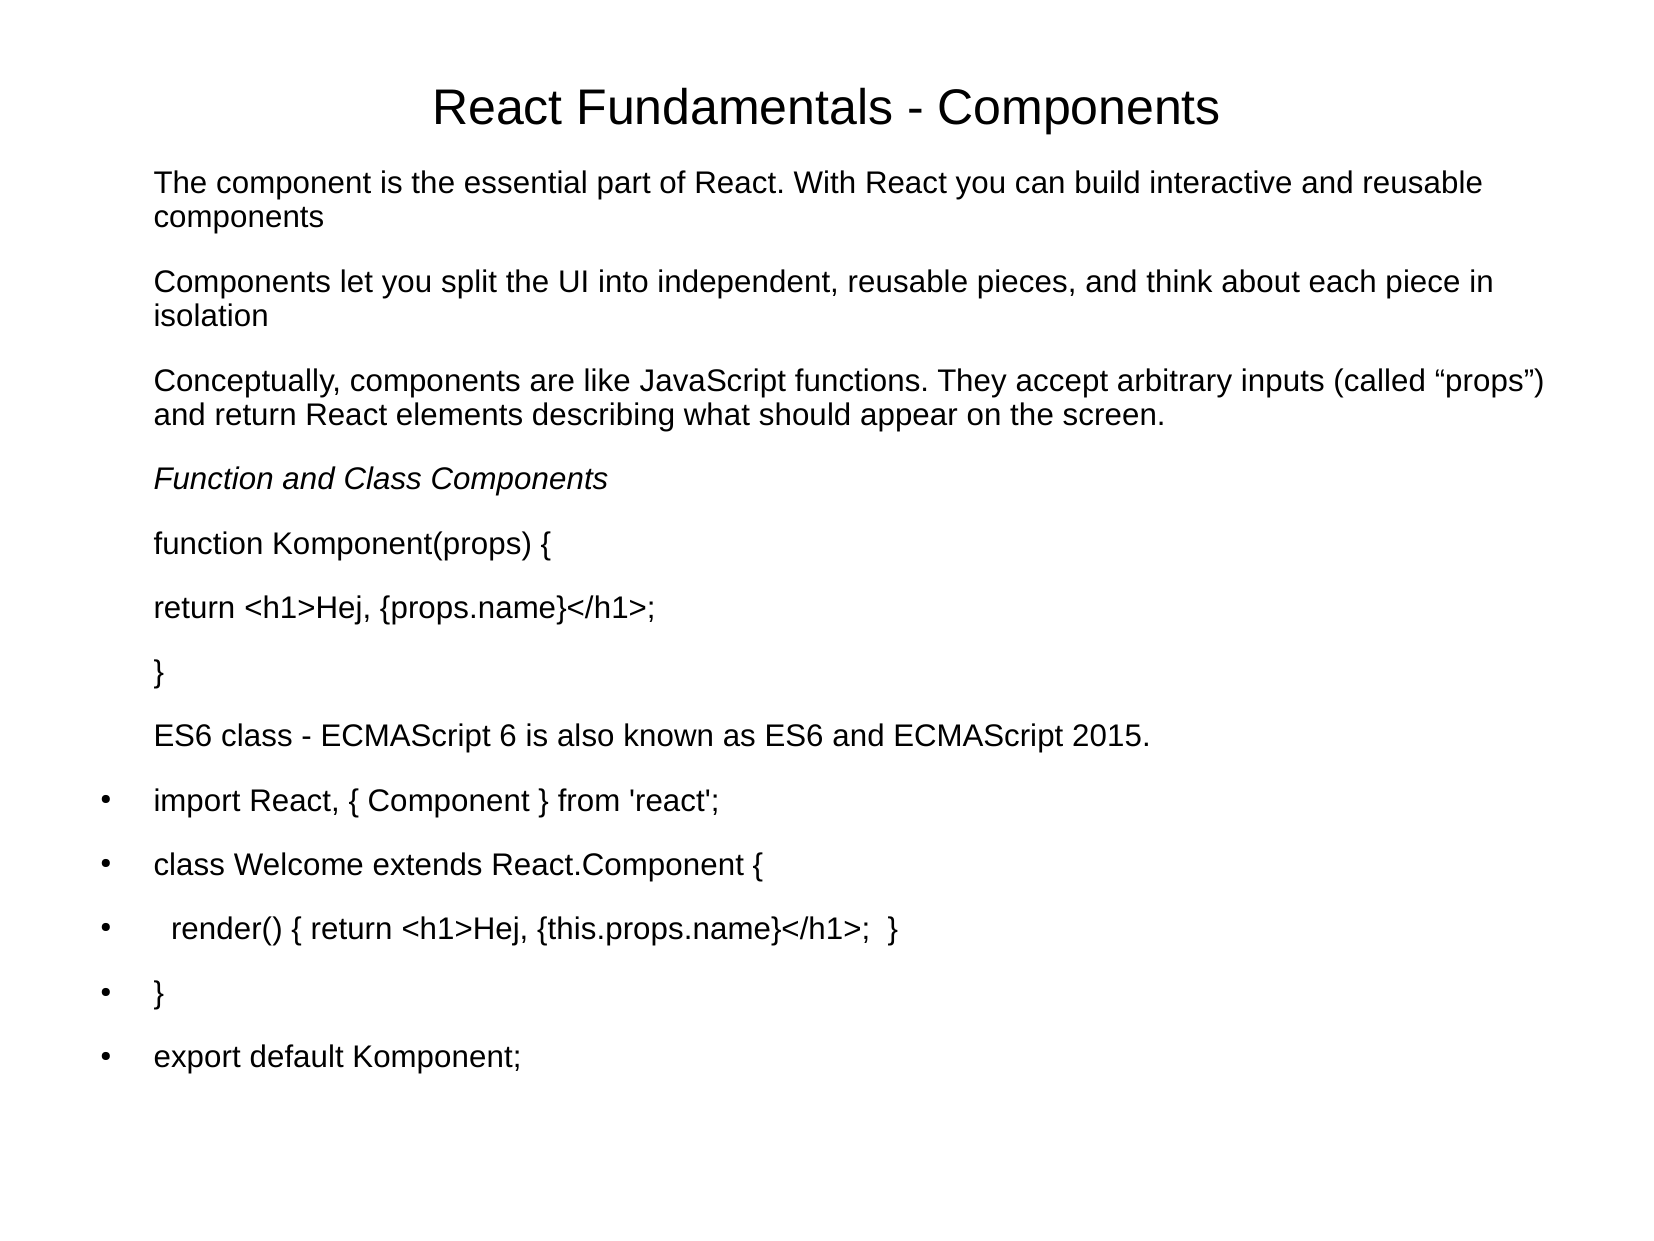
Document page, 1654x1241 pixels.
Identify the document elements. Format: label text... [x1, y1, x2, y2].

list The component is the essential part of React. With React you can build interactive and reusable components Components let you split the UI into independent, reusable pieces, and think about each piece in isolation Conceptually, components are like JavaScript functions. They accept arbitrary inputs (called “props”) and return React elements describing what should appear on the screen. Function and Class Components function Komponent(props) { return <h1>Hej, {props.name}</h1>; } ES6 class - ECMAScript 6 is also known as ES6 and ECMAScript 2015. import React, { Component } from 'react'; class Welcome extends React.Component { render() { return <h1>Hej, {this.props.name}</h1>; } } export default Komponent; [82, 165, 1571, 1109]
title React Fundamentals - Components [82, 49, 1571, 165]
